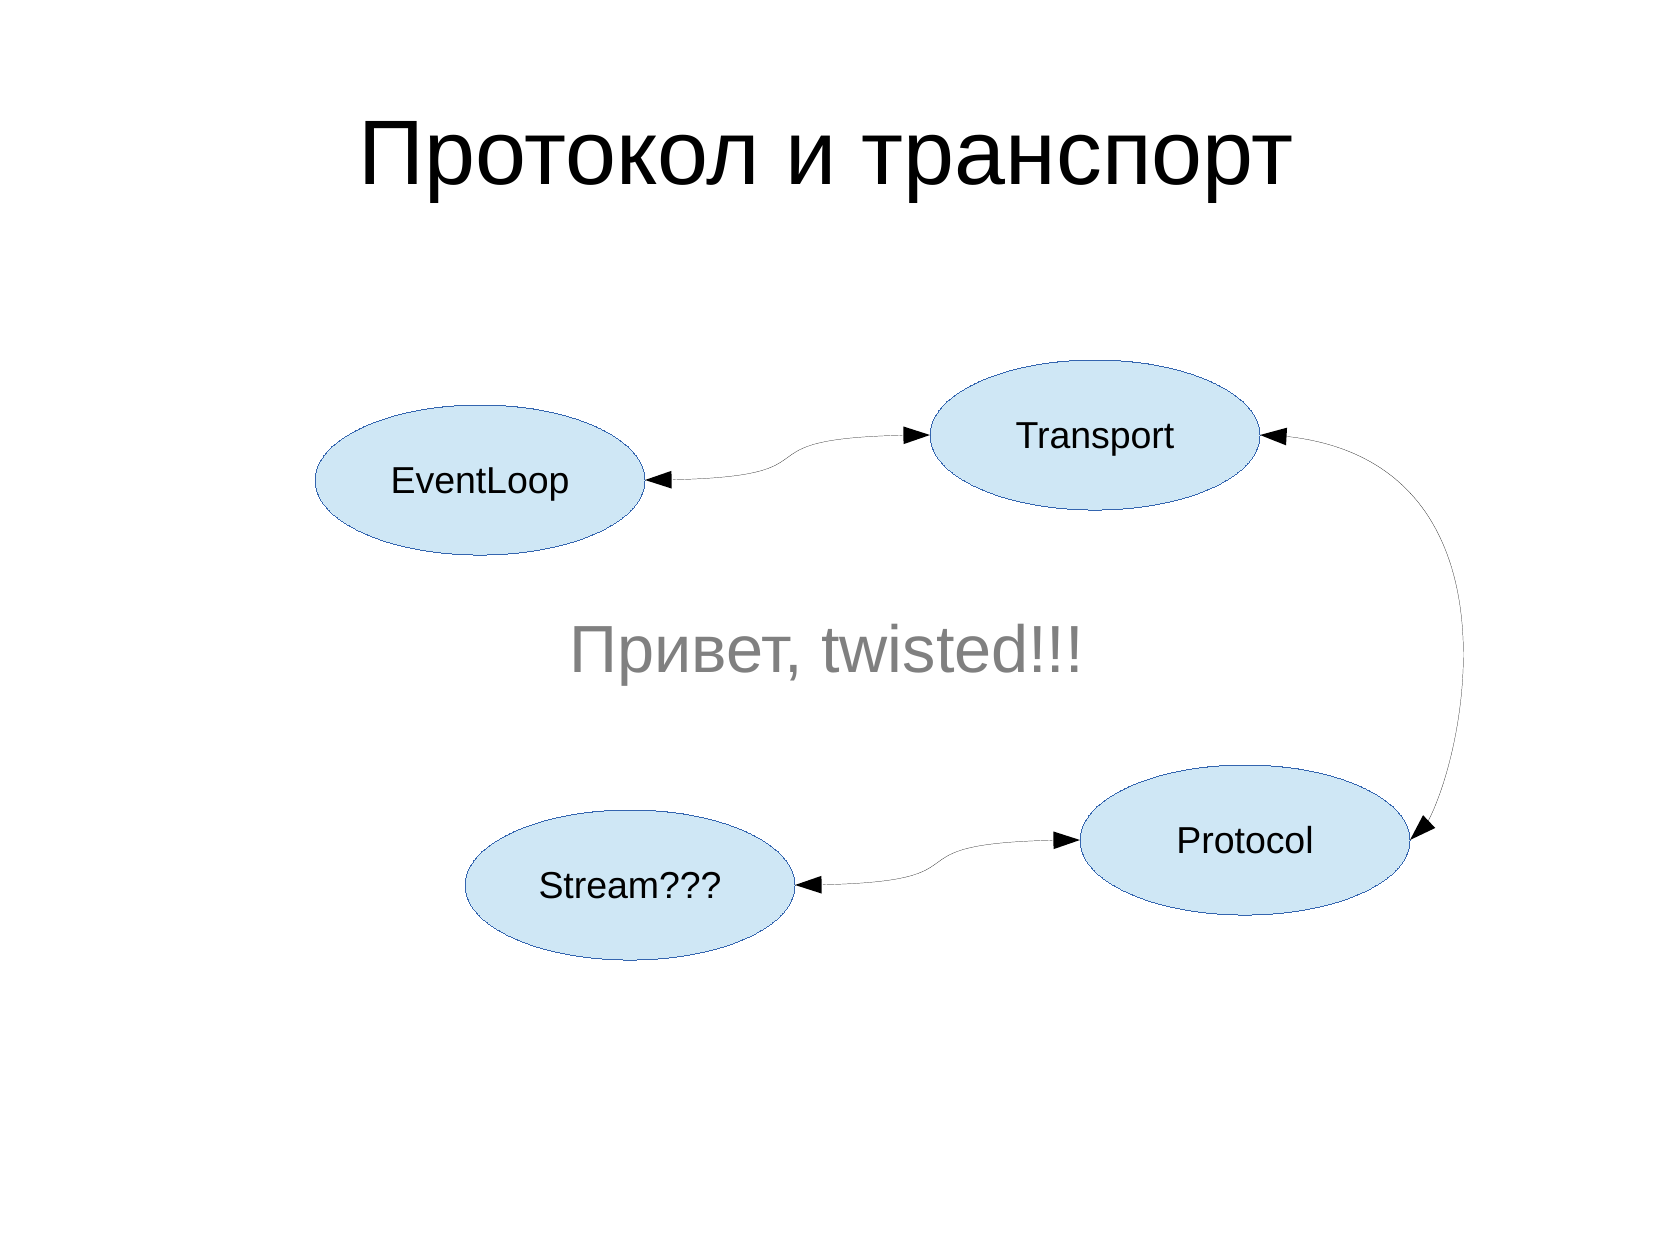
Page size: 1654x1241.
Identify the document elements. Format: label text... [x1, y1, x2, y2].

text_box Protocol [1080, 765, 1410, 916]
text_box Stream??? [465, 810, 795, 961]
title Протокол и транспорт [82, 49, 1571, 257]
text_box EventLoop [315, 405, 645, 556]
subtitle Привет, twisted!!! [82, 290, 1571, 1010]
text_box Transport [930, 360, 1260, 511]
